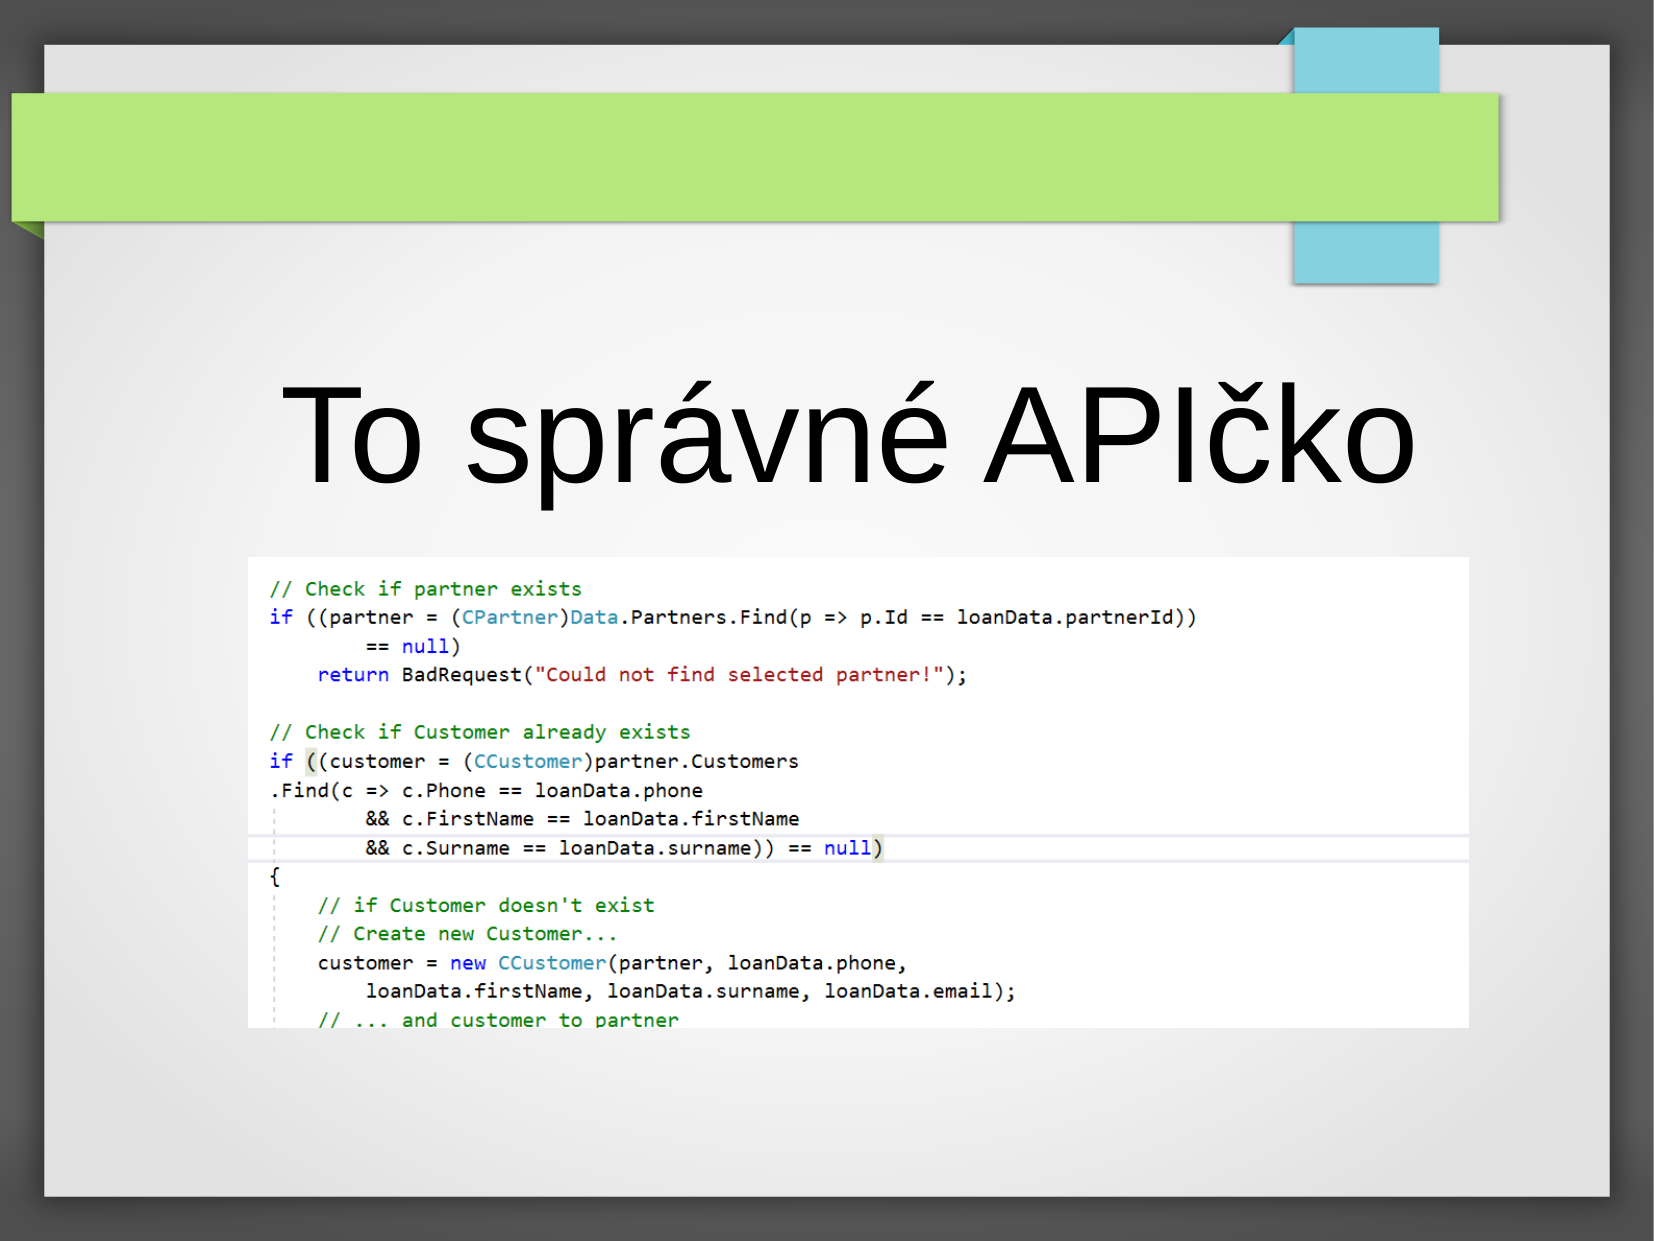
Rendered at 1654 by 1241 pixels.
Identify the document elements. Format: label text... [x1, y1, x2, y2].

subtitle To správné APIčko [259, 160, 1441, 557]
picture [0, 0, 1654, 1241]
